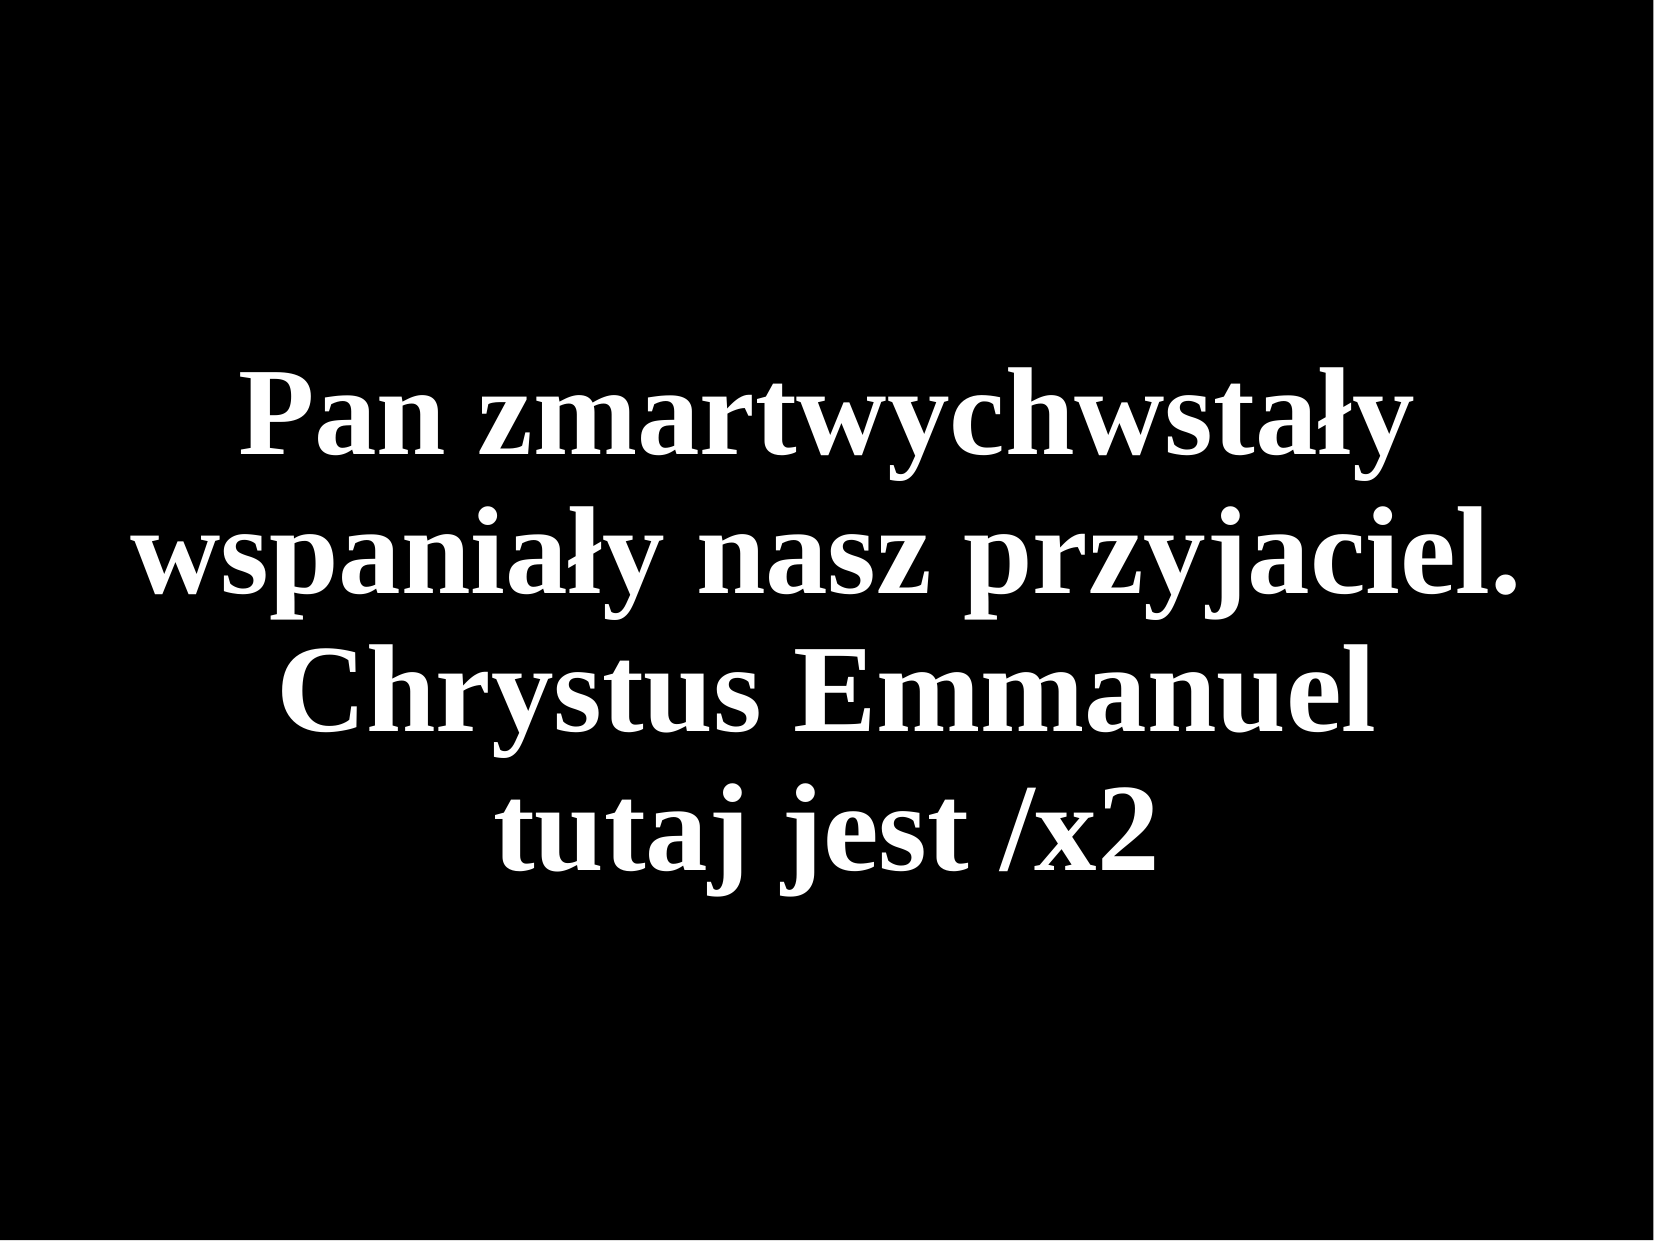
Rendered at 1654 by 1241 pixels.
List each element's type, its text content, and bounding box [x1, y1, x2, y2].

title Pan zmartwychwstały wspaniały nasz przyjaciel. Chrystus Emmanuel tutaj jest /x2 [0, 0, 1654, 1241]
